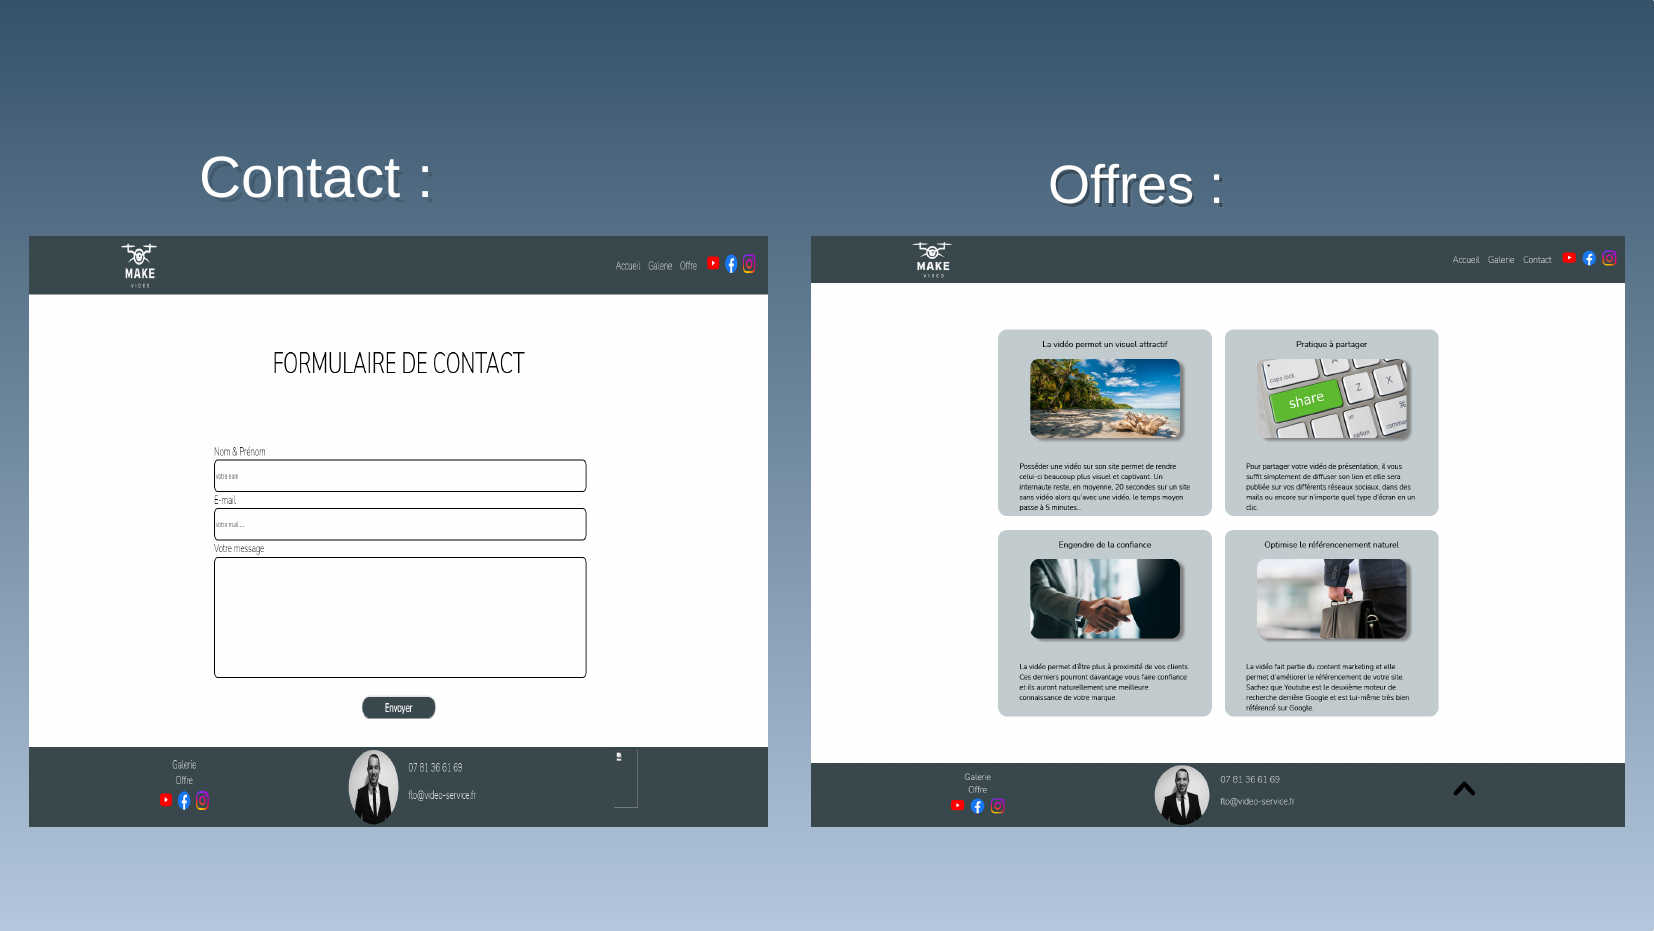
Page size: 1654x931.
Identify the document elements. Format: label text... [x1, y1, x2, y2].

text_box Offres : [1033, 147, 1595, 223]
title Contact : [29, 144, 621, 210]
picture [29, 236, 768, 827]
picture [811, 236, 1625, 827]
